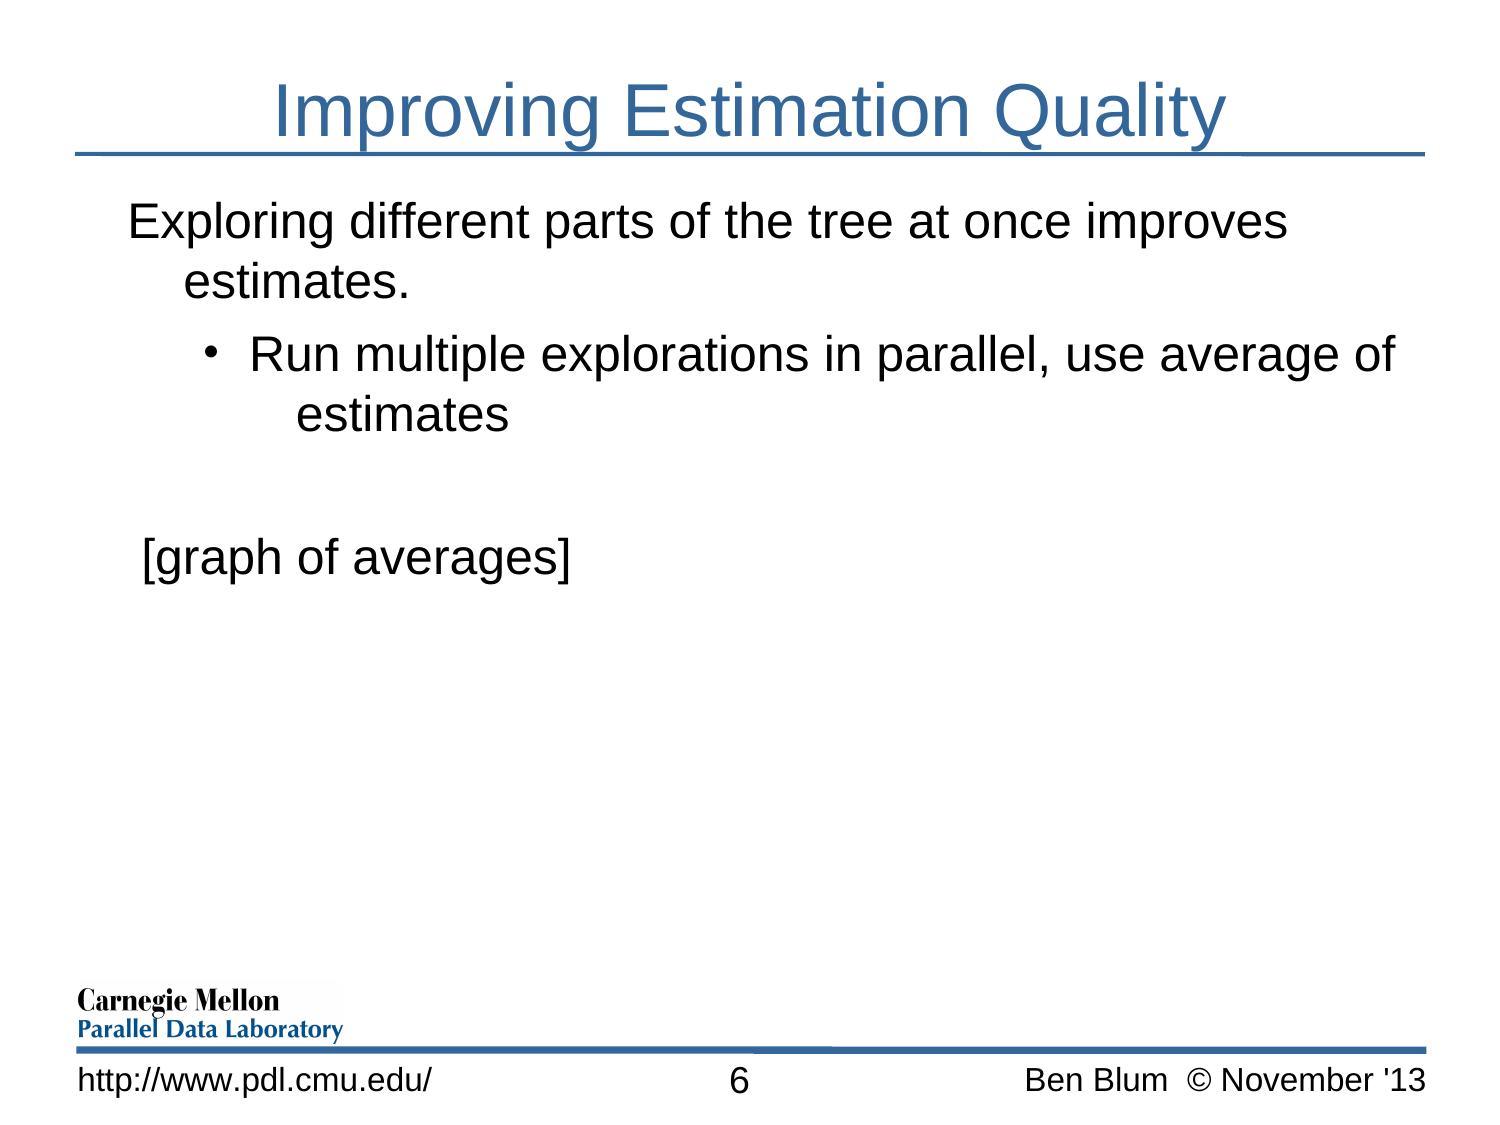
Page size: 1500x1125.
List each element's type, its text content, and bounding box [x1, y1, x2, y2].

list Exploring different parts of the tree at once improves estimates. Run multiple explorations in parallel, use average of estimates [graph of averages] [112, 181, 1426, 938]
picture [77, 979, 343, 1044]
title Improving Estimation Quality [112, 49, 1388, 163]
